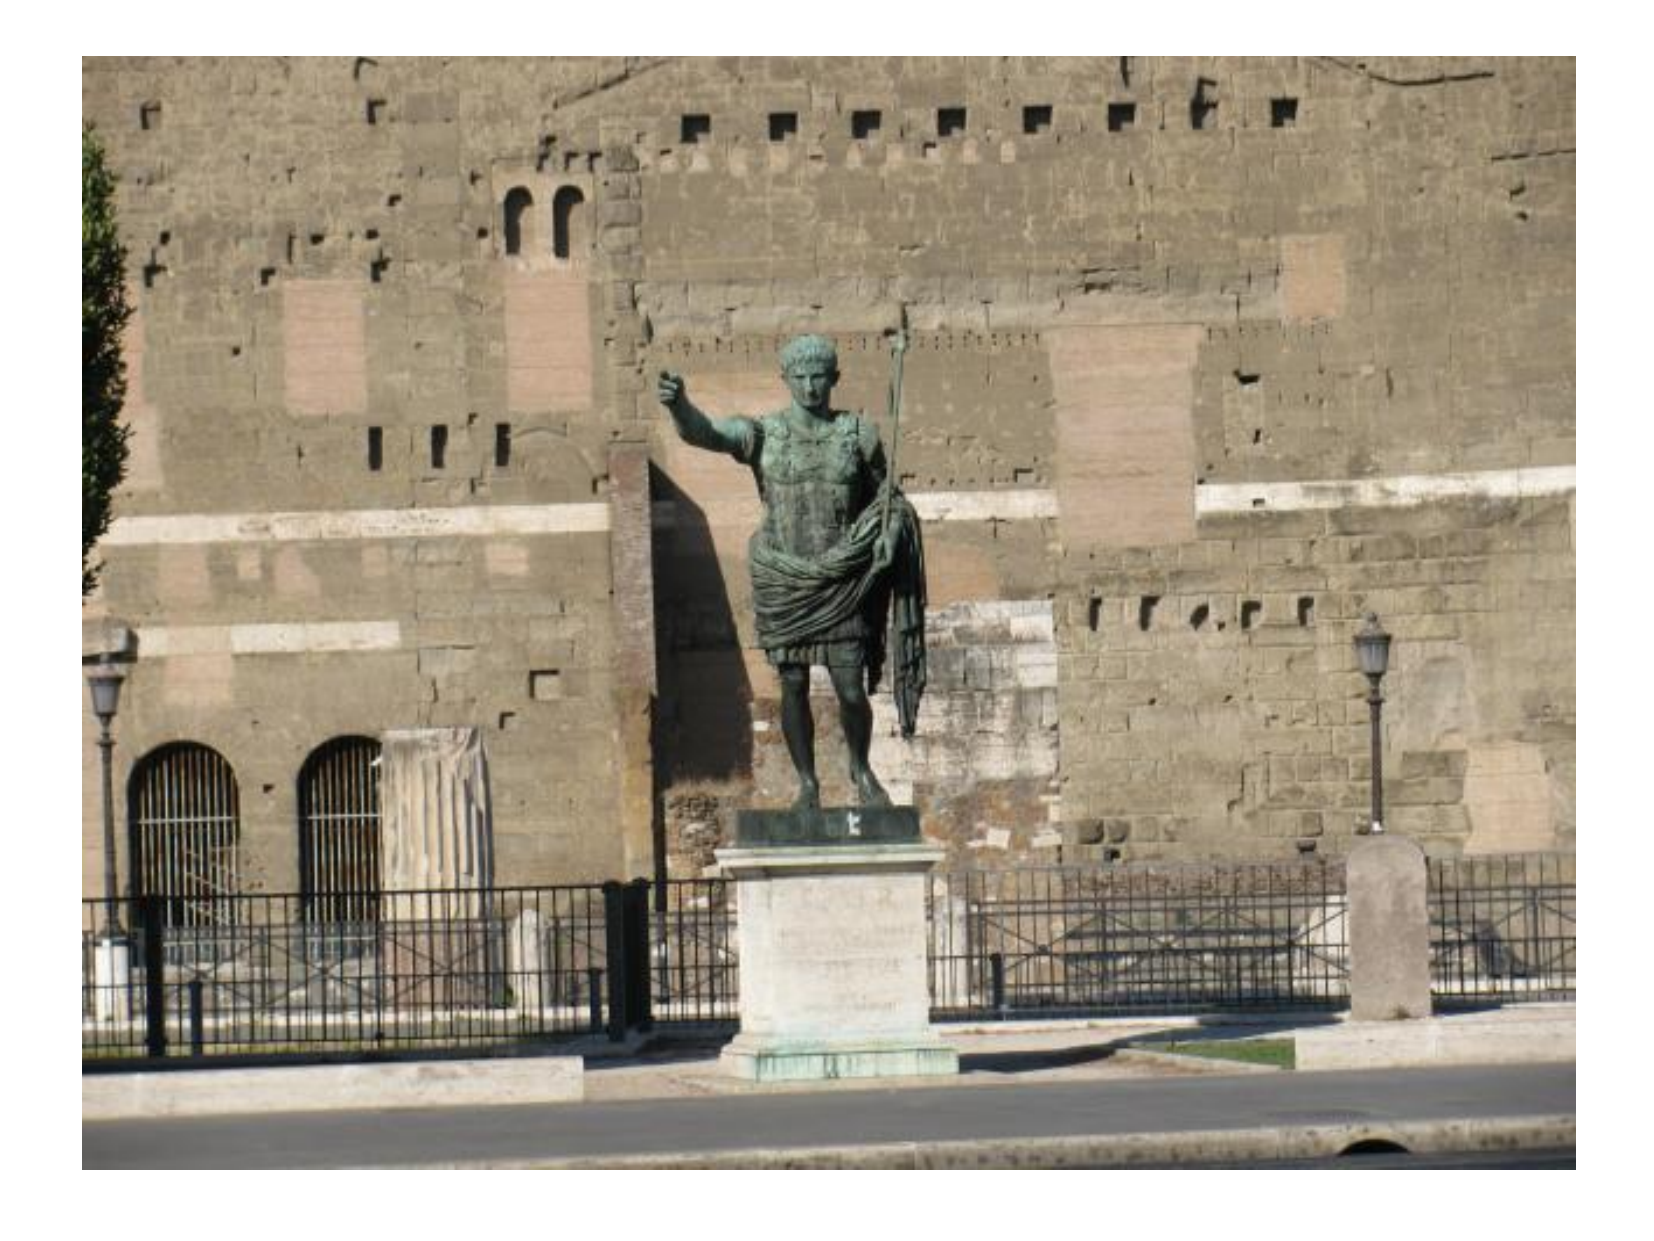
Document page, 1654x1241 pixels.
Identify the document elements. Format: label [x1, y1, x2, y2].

picture [82, 56, 1576, 1171]
